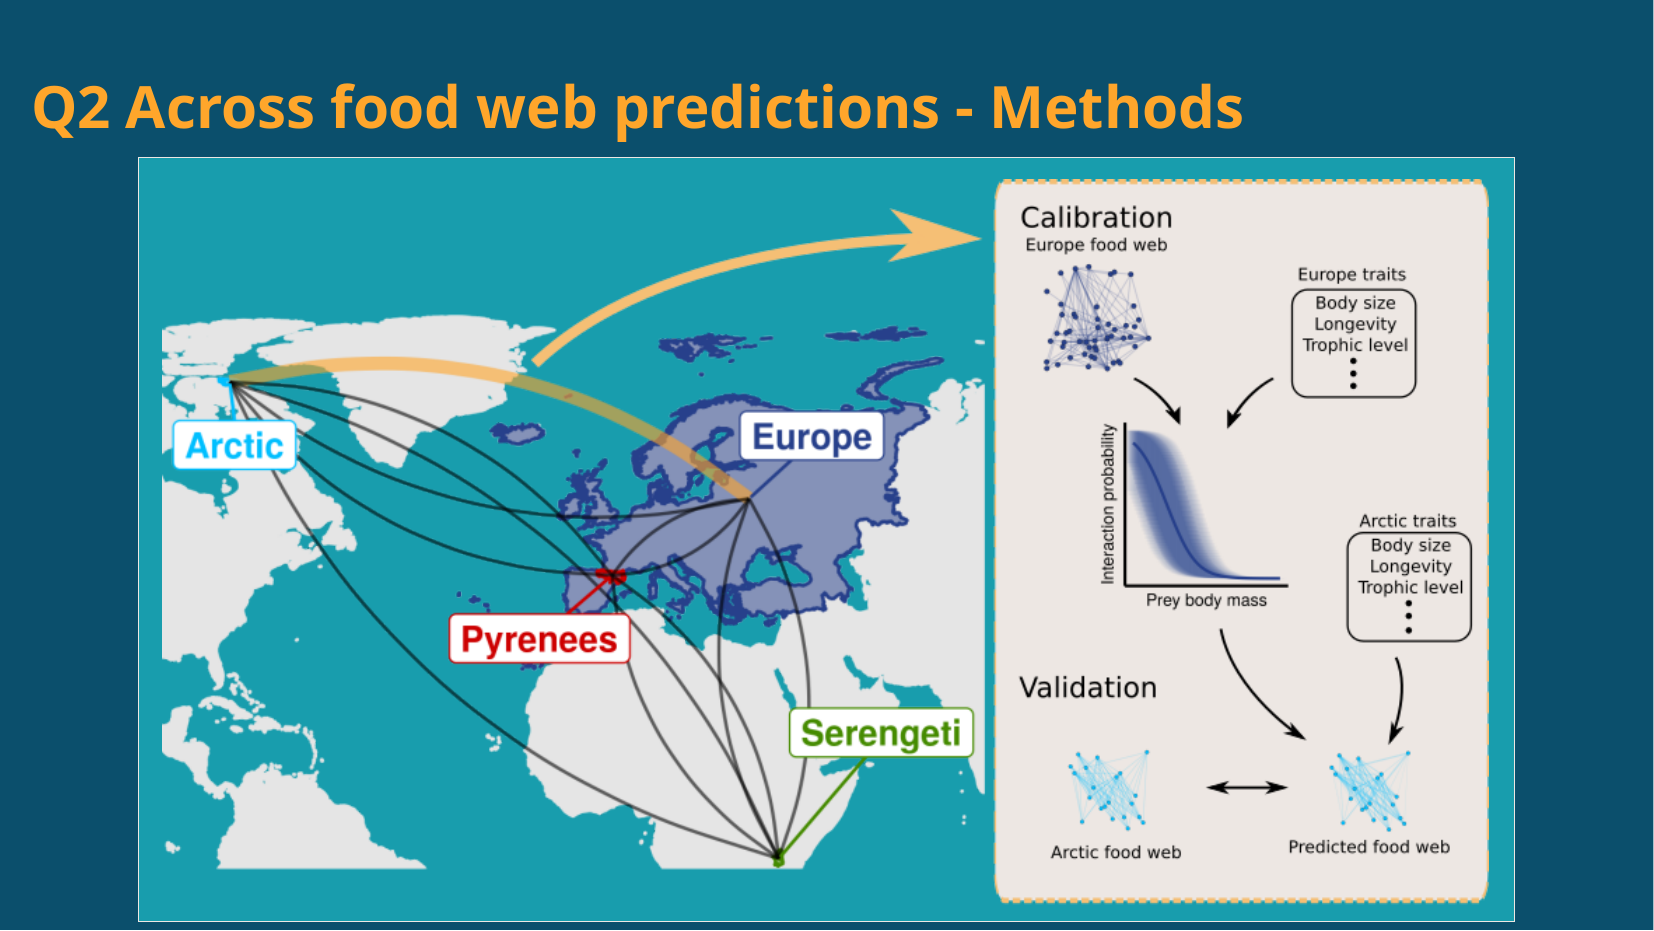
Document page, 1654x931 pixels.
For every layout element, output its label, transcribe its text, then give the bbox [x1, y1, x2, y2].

picture [162, 179, 1489, 931]
text_box Q2 Across food web predictions - Methods [59, 59, 1217, 151]
text_box [138, 157, 1515, 922]
